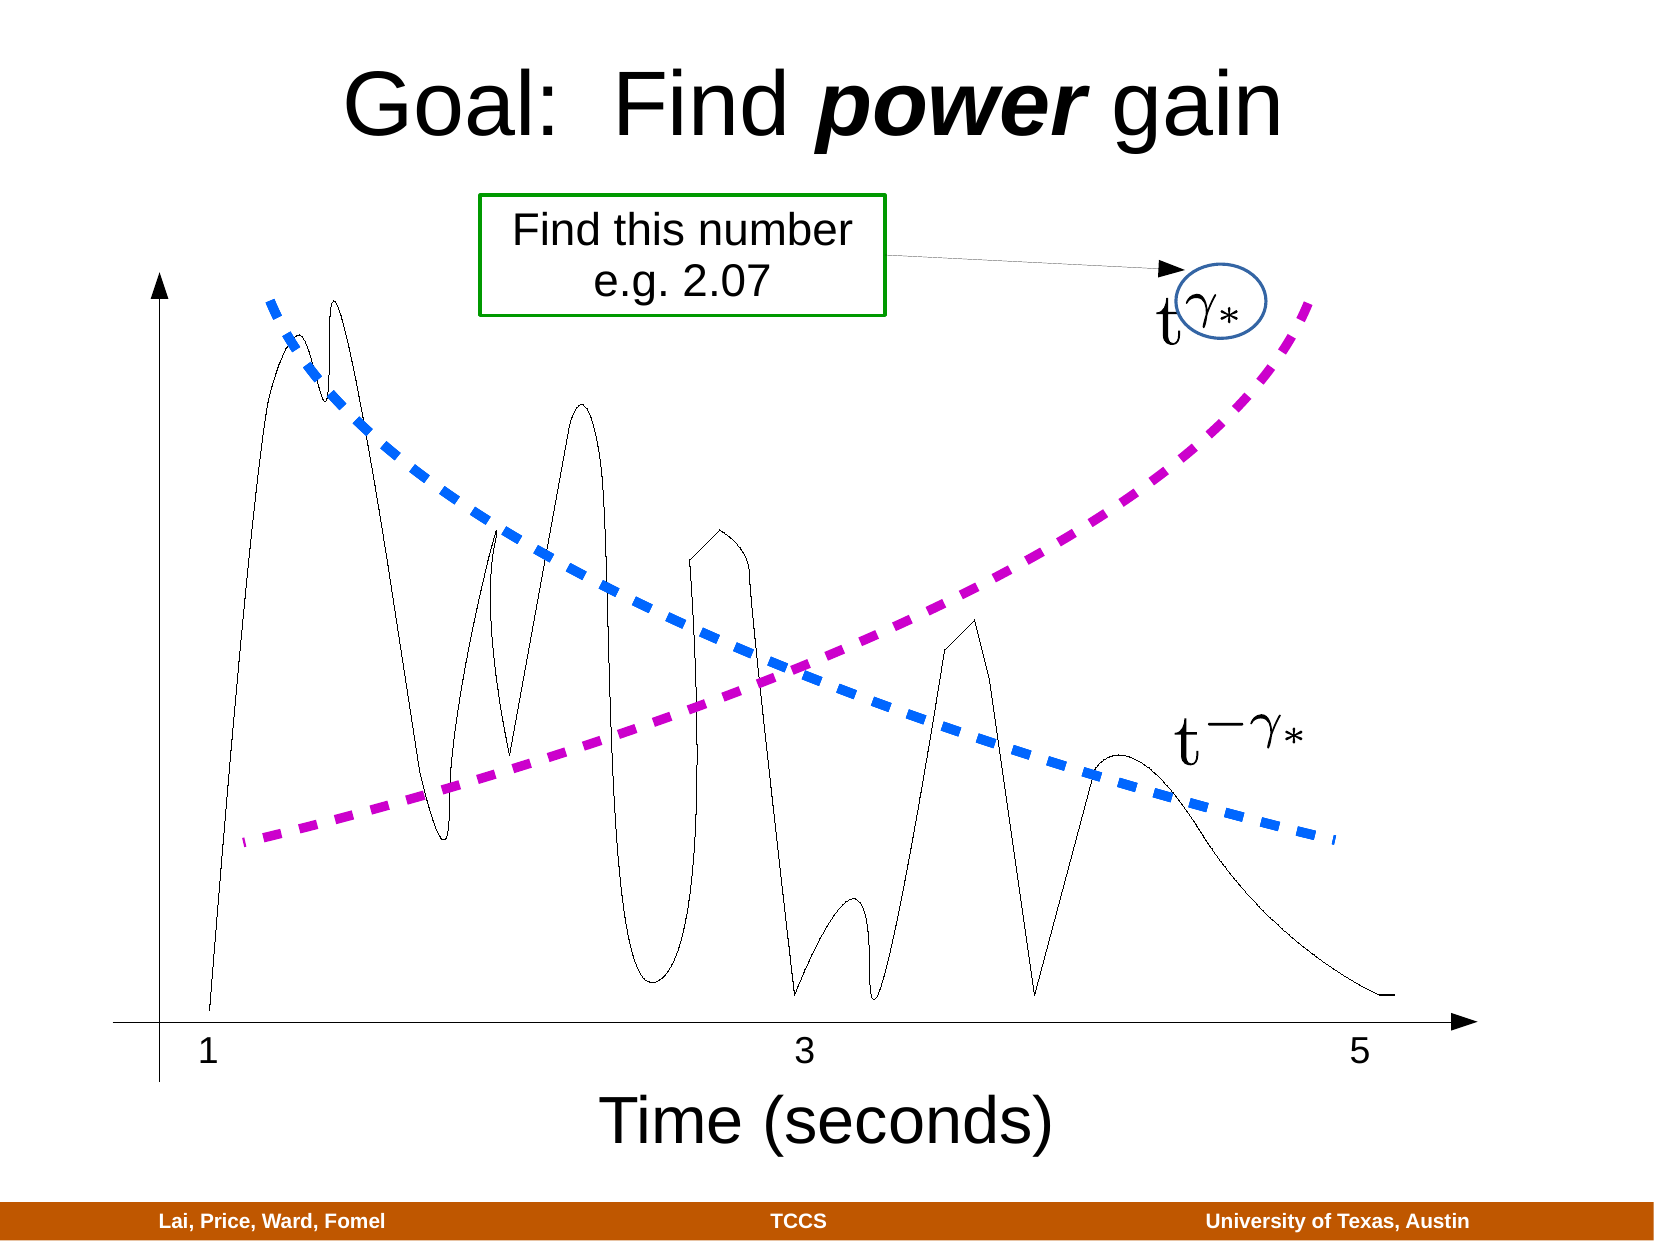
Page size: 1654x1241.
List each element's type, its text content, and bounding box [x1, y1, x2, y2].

text_box Time (seconds) [583, 1075, 1130, 1240]
text_box [1178, 293, 1243, 336]
text_box 3 [779, 1021, 870, 1075]
text_box Find this number e.g. 2.07 [480, 195, 886, 316]
text_box [1173, 705, 1308, 766]
text_box 5 [1334, 1021, 1425, 1079]
text_box [1155, 294, 1243, 346]
text_box 1 [183, 1021, 274, 1079]
text_box Goal: Find power gain [258, 45, 1369, 163]
